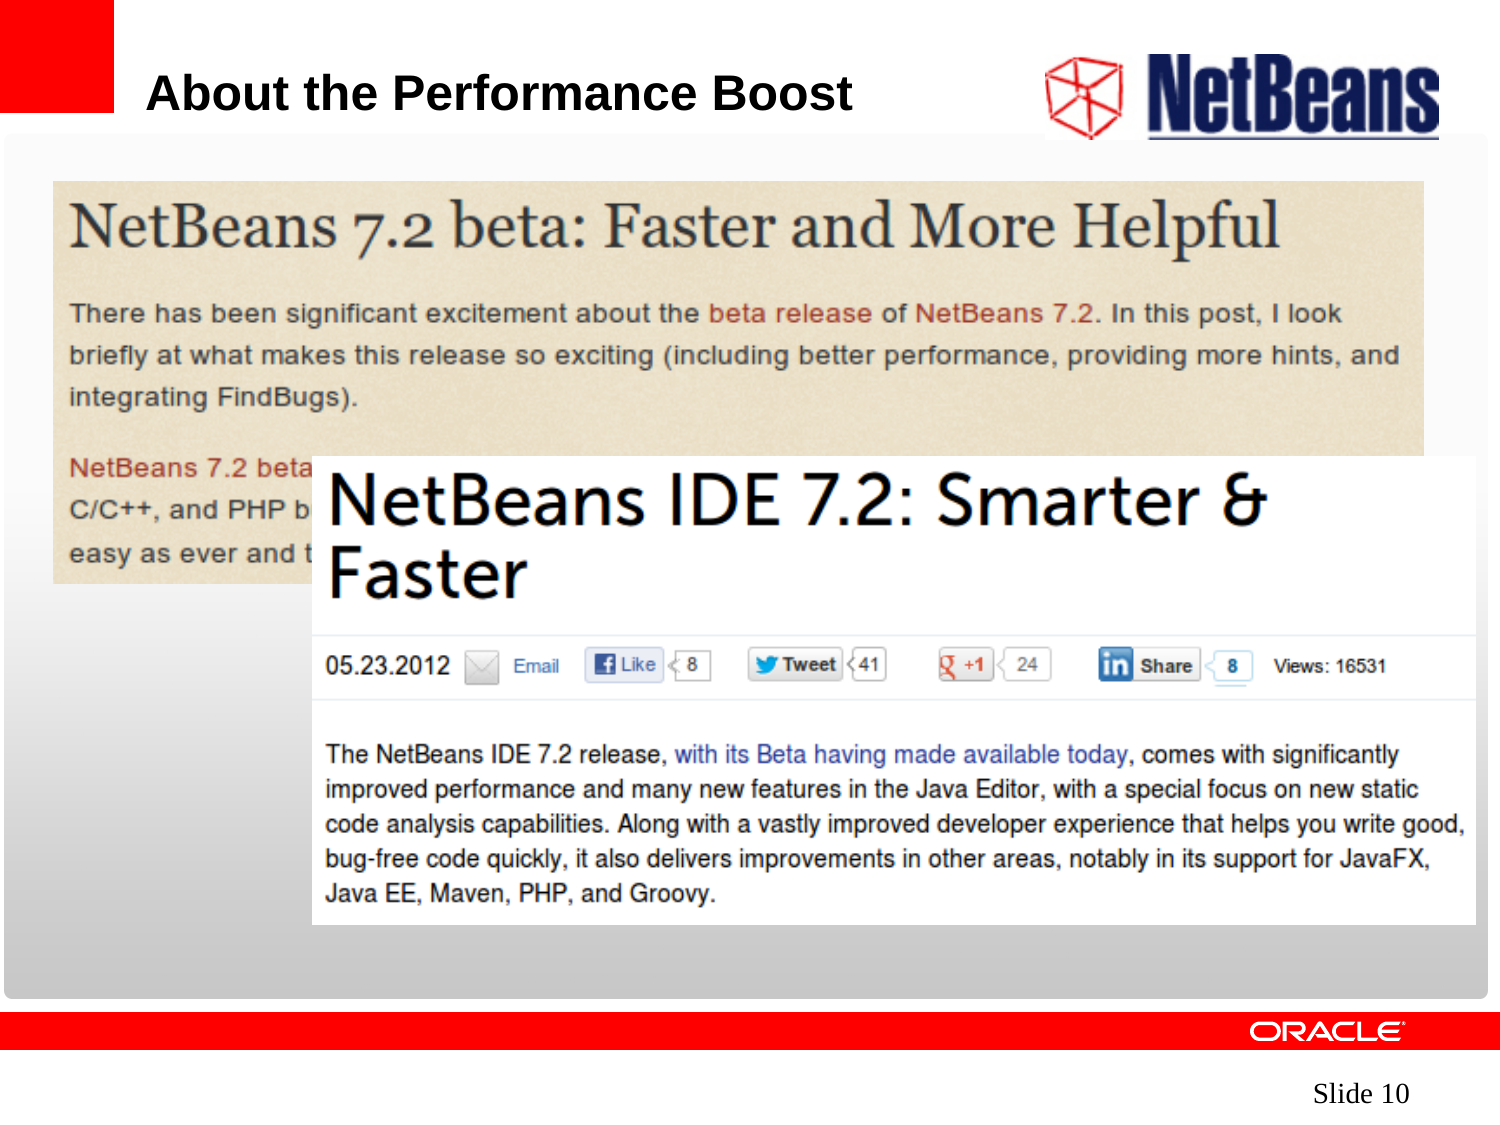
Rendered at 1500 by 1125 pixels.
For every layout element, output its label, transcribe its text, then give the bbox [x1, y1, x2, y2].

picture [4, 54, 1488, 999]
picture [0, 1012, 1500, 1050]
title About the Performance Boost [130, 30, 1020, 161]
picture [0, 0, 114, 113]
